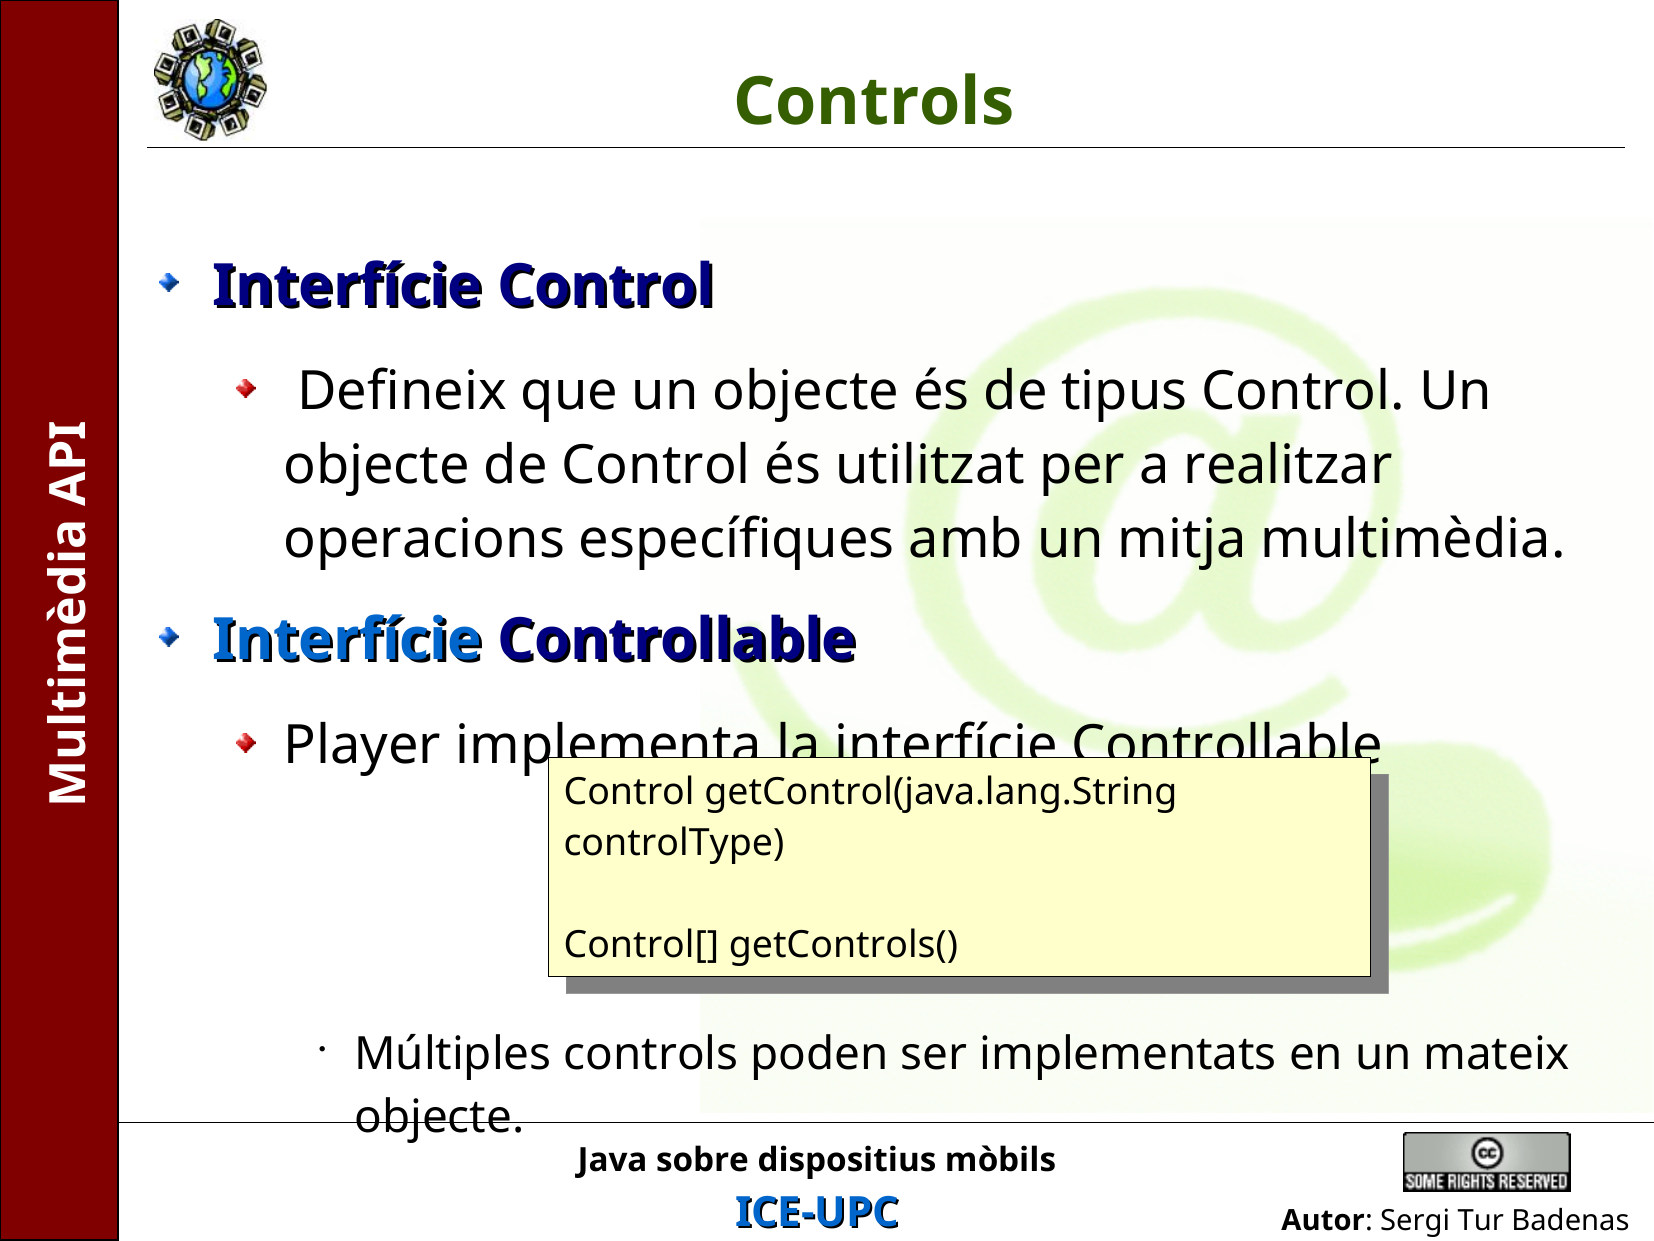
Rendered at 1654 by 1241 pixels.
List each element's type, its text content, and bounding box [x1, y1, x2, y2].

text_box Control getControl(java.lang.String controlType) Control[] getControls() [548, 757, 1371, 908]
picture [154, 19, 268, 56]
list Interfície Control Defineix que un objecte és de tipus Control. Un objecte de Control és utilitzat per a realitzar operacions específiques amb un mitja multimèdia. Interfície Controllable Player implementa la interfície Controllable Múltiples controls poden ser implementats en un mateix objecte. [141, 242, 1630, 1078]
title Controls [129, 56, 1619, 141]
picture [1403, 1132, 1571, 1192]
picture [700, 217, 1654, 1113]
